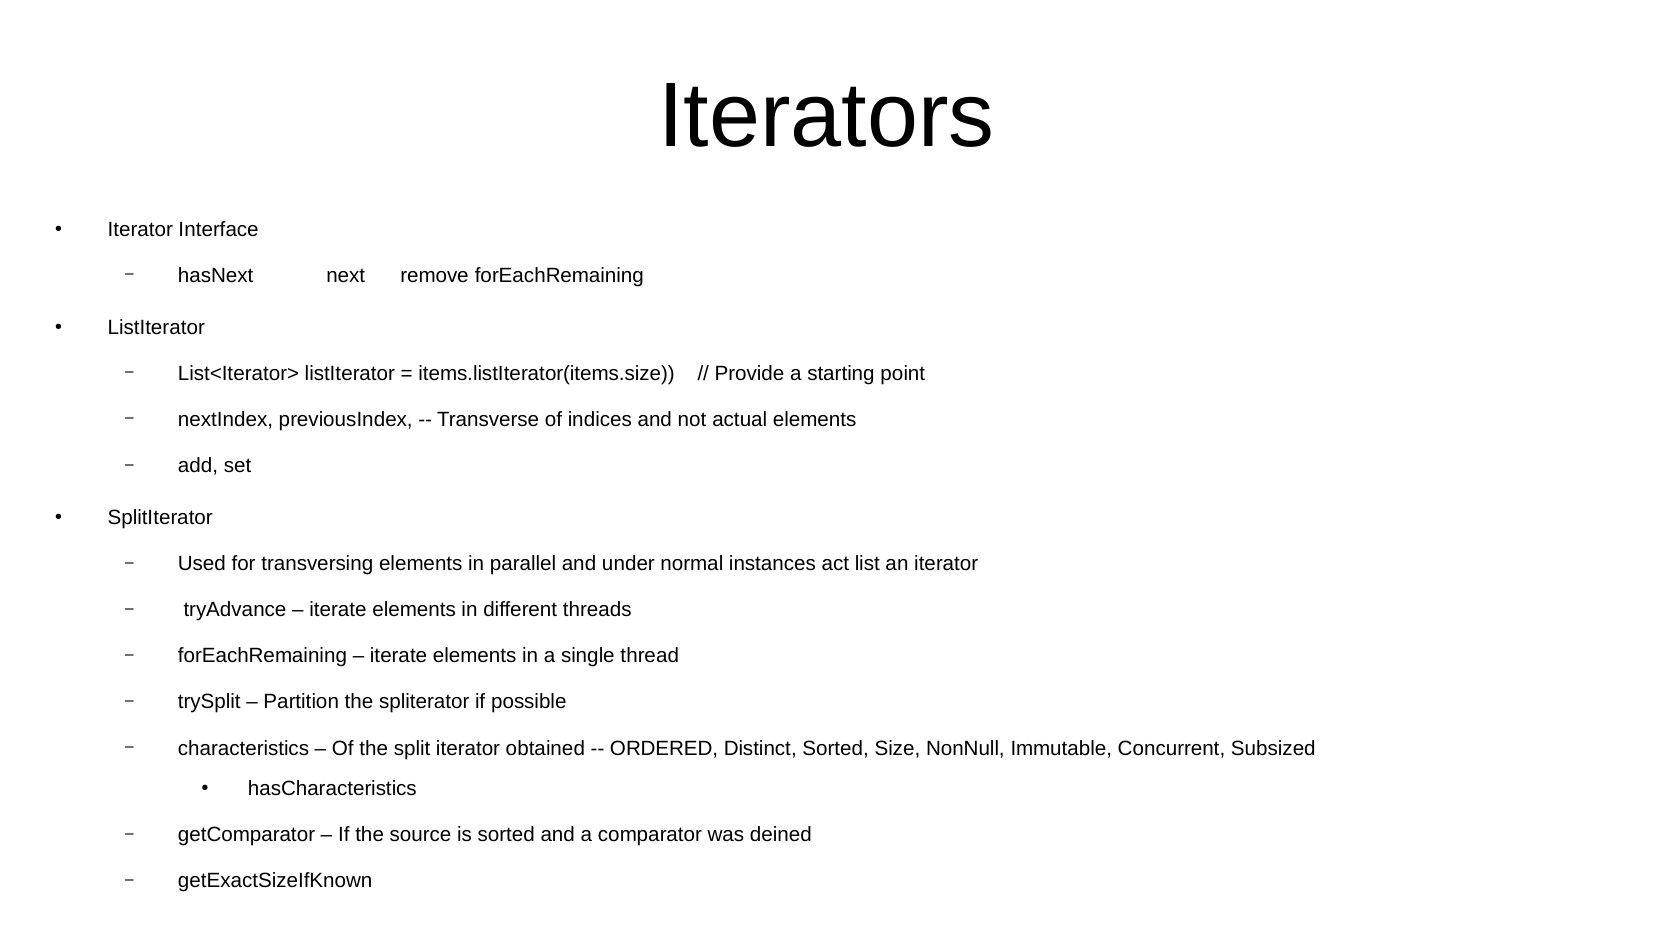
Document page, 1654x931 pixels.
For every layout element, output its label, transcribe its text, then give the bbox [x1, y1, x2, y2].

title Iterators [82, 37, 1571, 193]
list Iterator Interface hasNext next remove forEachRemaining ListIterator List<Iterator> listIterator = items.listIterator(items.size)) // Provide a starting point nextIndex, previousIndex, -- Transverse of indices and not actual elements add, set SplitIterator Used for transversing elements in parallel and under normal instances act list an iterator tryAdvance – iterate elements in different threads forEachRemaining – iterate elements in a single thread trySplit – Partition the spliterator if possible characteristics – Of the split iterator obtained -- ORDERED, Distinct, Sorted, Size, NonNull, Immutable, Concurrent, Subsized hasCharacteristics getComparator – If the source is sorted and a comparator was deined getExactSizeIfKnown [37, 217, 1571, 901]
